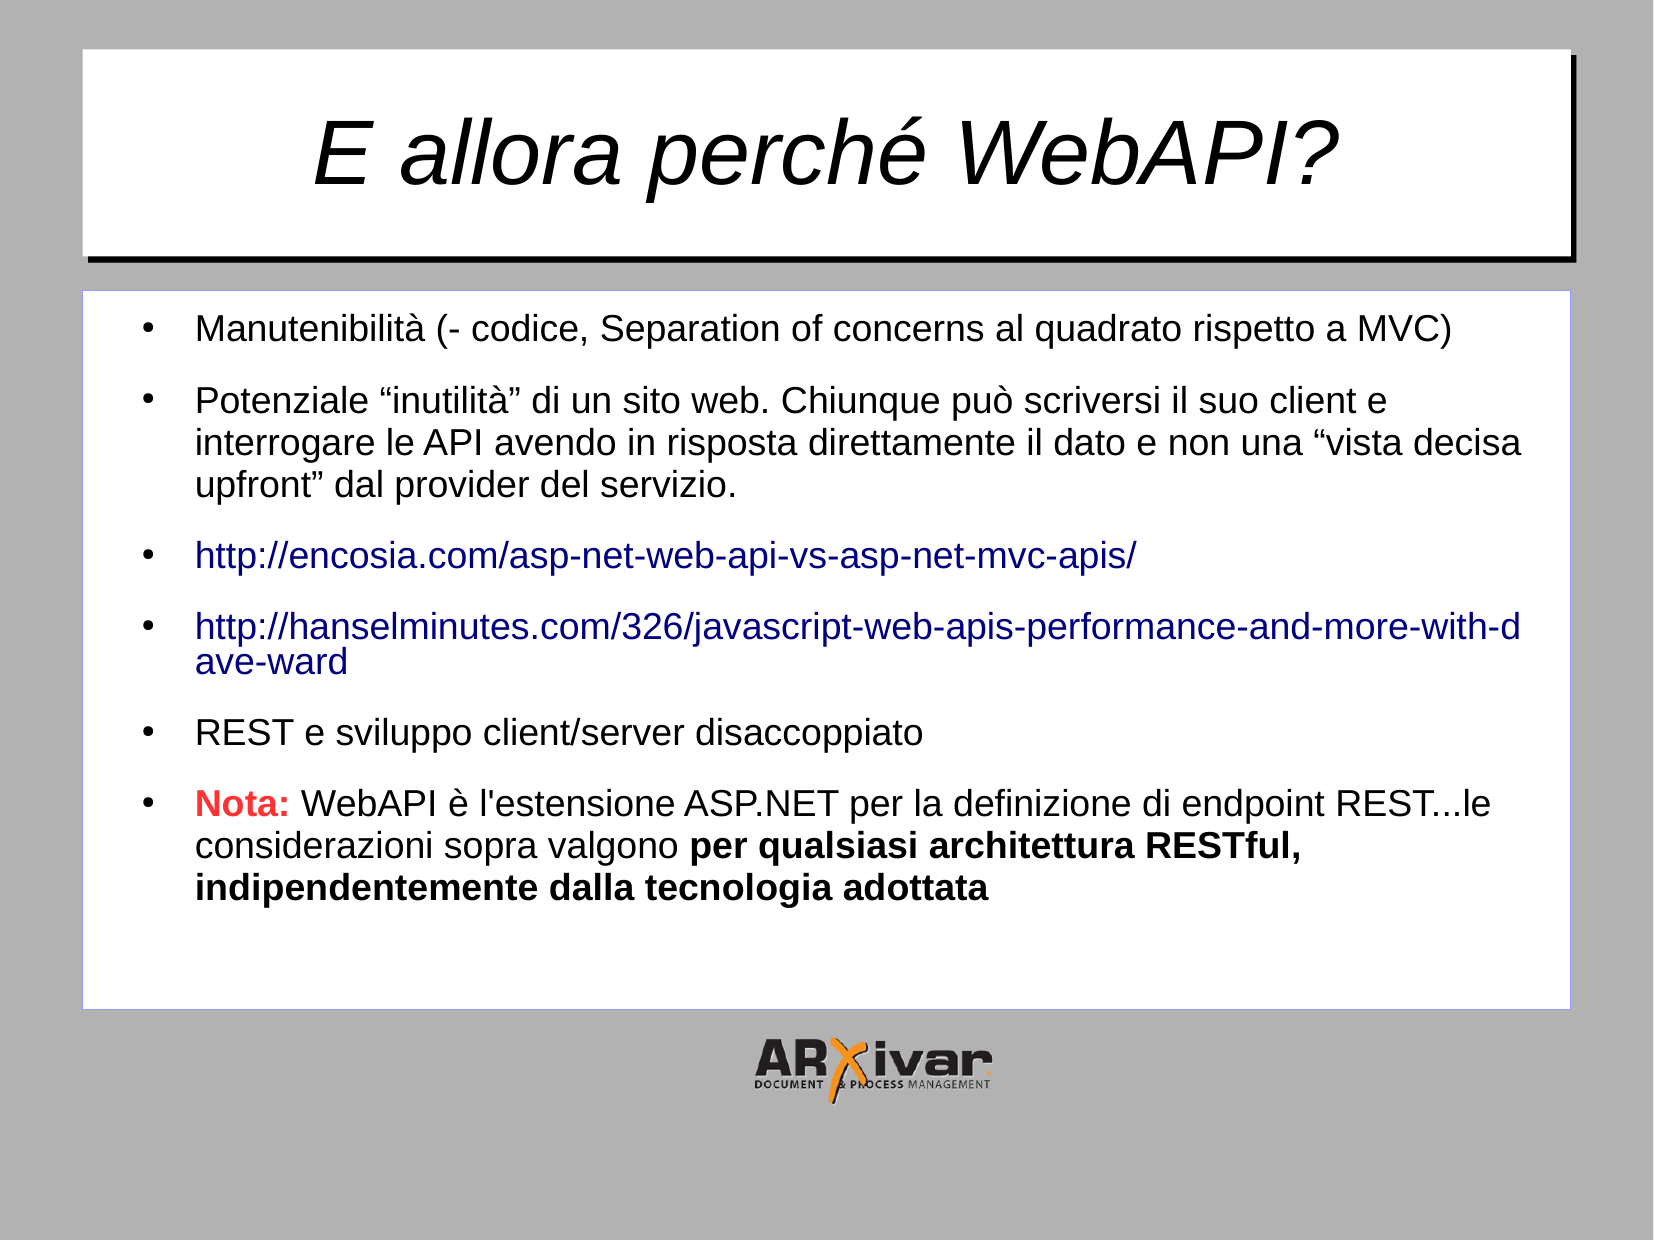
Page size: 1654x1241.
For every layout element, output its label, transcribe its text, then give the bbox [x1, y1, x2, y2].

picture [755, 1031, 993, 1111]
title E allora perché WebAPI? [82, 49, 1571, 257]
list Manutenibilità (- codice, Separation of concerns al quadrato rispetto a MVC) Potenziale “inutilità” di un sito web. Chiunque può scriversi il suo client e interrogare le API avendo in risposta direttamente il dato e non una “vista decisa upfront” dal provider del servizio. http://encosia.com/asp-net-web-api-vs-asp-net-mvc-apis/ http://hanselminutes.com/326/javascript-web-apis-performance-and-more-with-dave-ward REST e sviluppo client/server disaccoppiato Nota: WebAPI è l'estensione ASP.NET per la definizione di endpoint REST...le considerazioni sopra valgono per qualsiasi architettura RESTful, indipendentemente dalla tecnologia adottata [82, 290, 1571, 1010]
